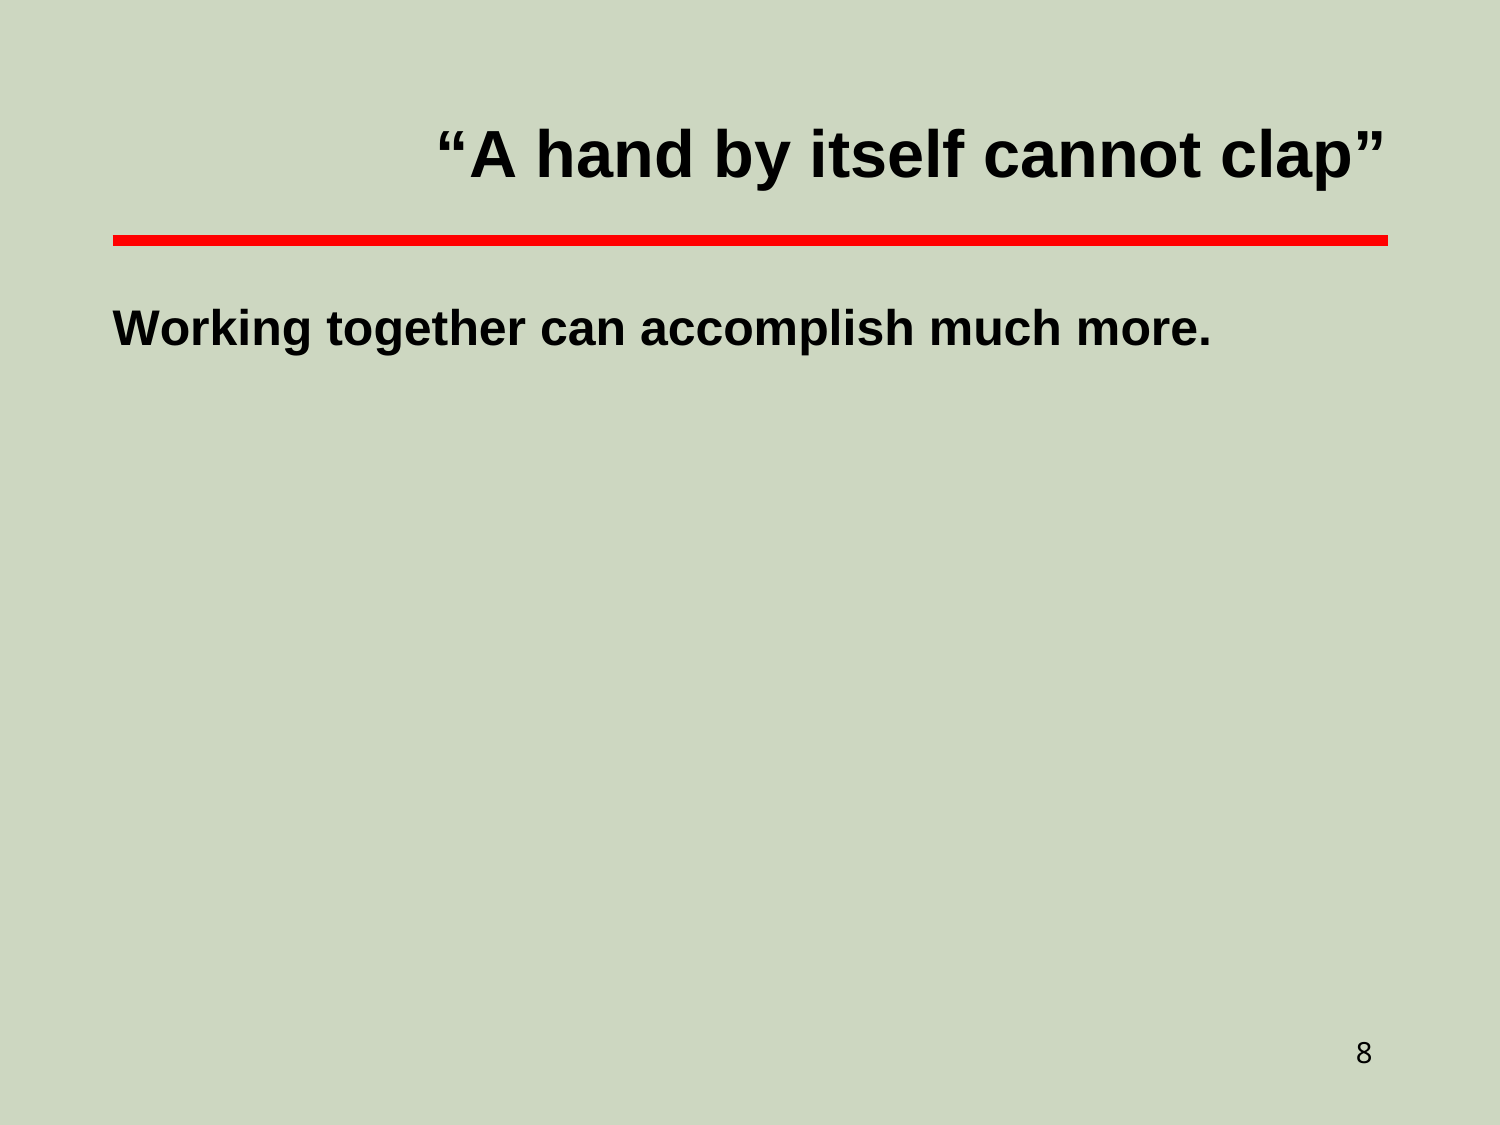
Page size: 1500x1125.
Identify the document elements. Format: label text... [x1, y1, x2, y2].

list Working together can accomplish much more. [112, 299, 1388, 1096]
title “A hand by itself cannot clap” [337, 93, 1388, 217]
